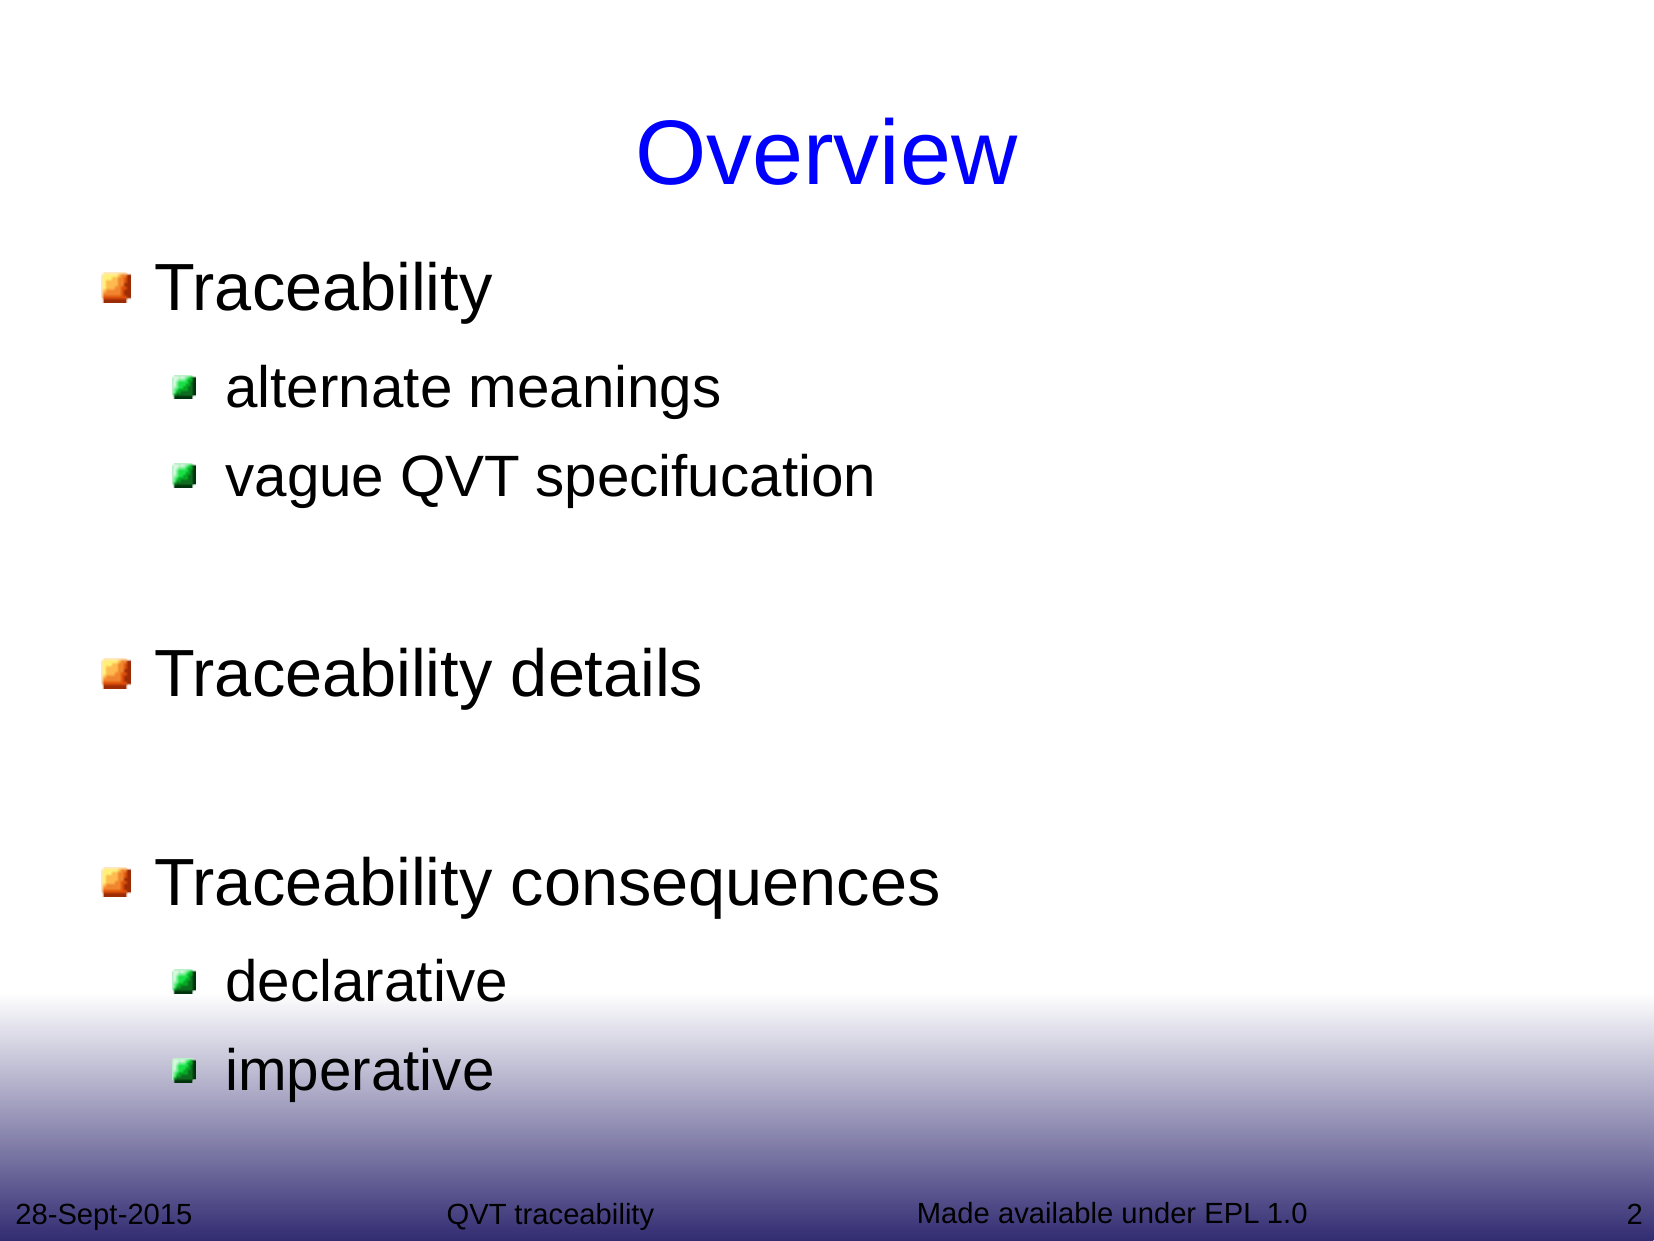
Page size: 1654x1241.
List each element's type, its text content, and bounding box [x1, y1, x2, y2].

list Traceability alternate meanings vague QVT specifucation Traceability details Traceability consequences declarative imperative [83, 250, 1610, 1102]
title Overview [82, 49, 1571, 257]
